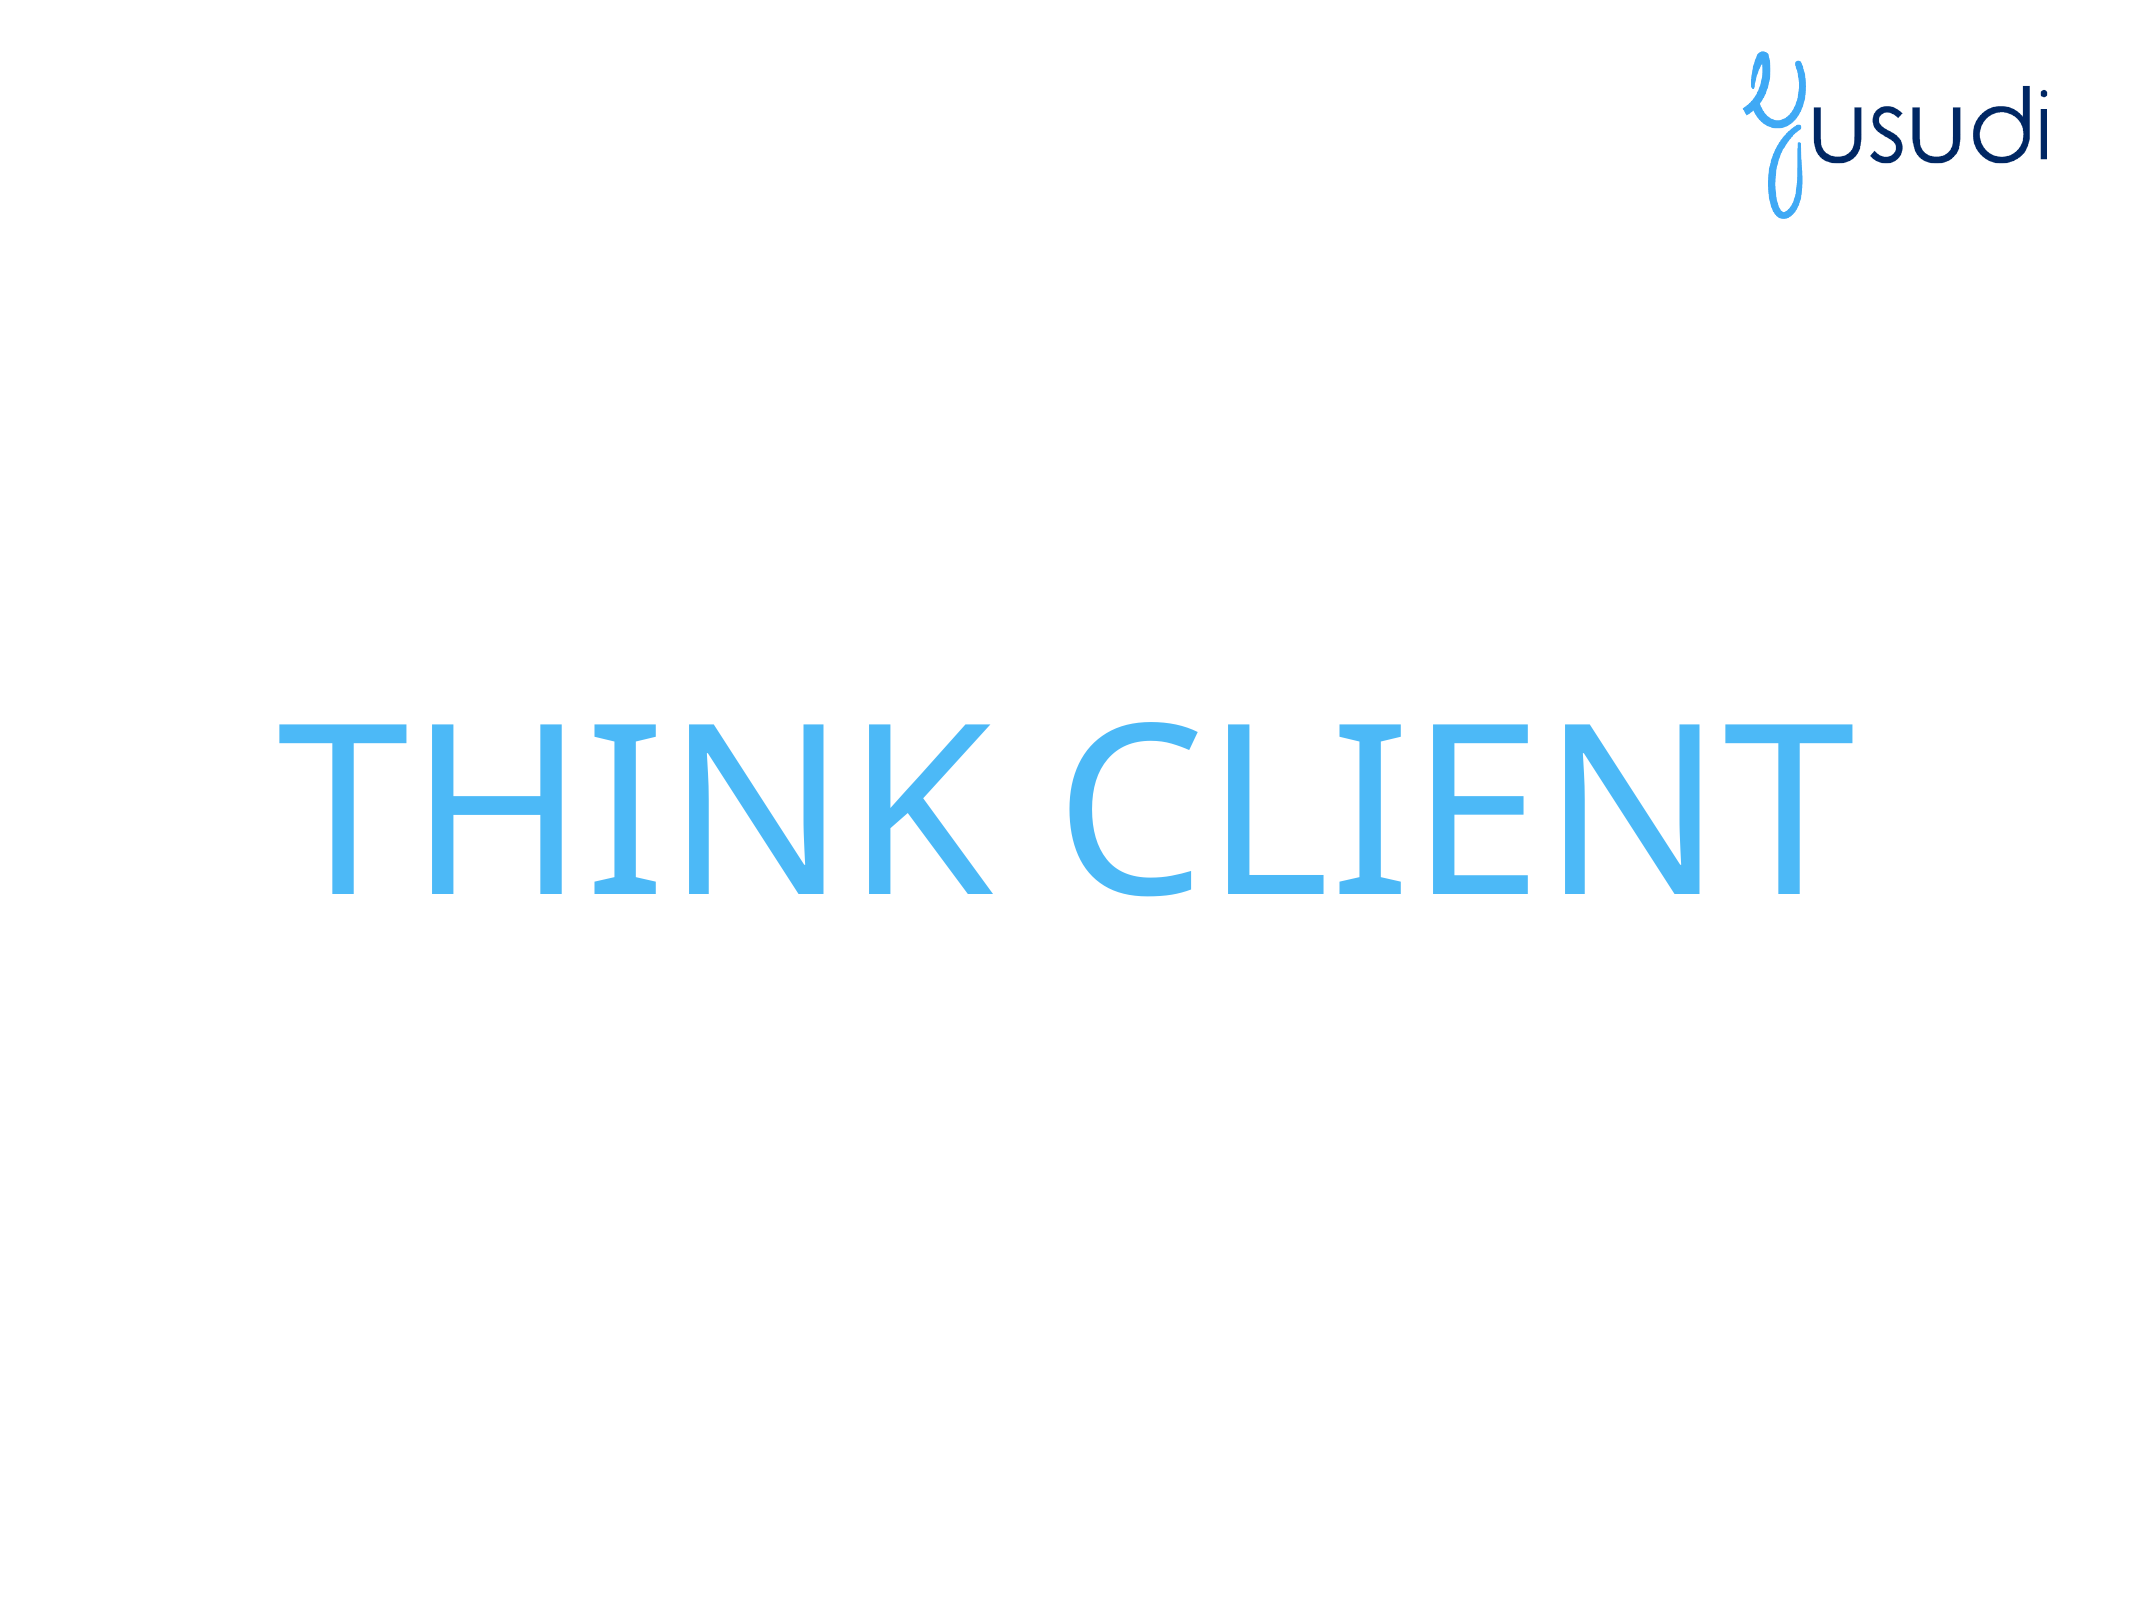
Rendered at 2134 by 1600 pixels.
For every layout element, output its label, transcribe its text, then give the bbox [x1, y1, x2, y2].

picture [1740, 51, 2086, 219]
text_box THINK CLIENT [269, 649, 1864, 951]
